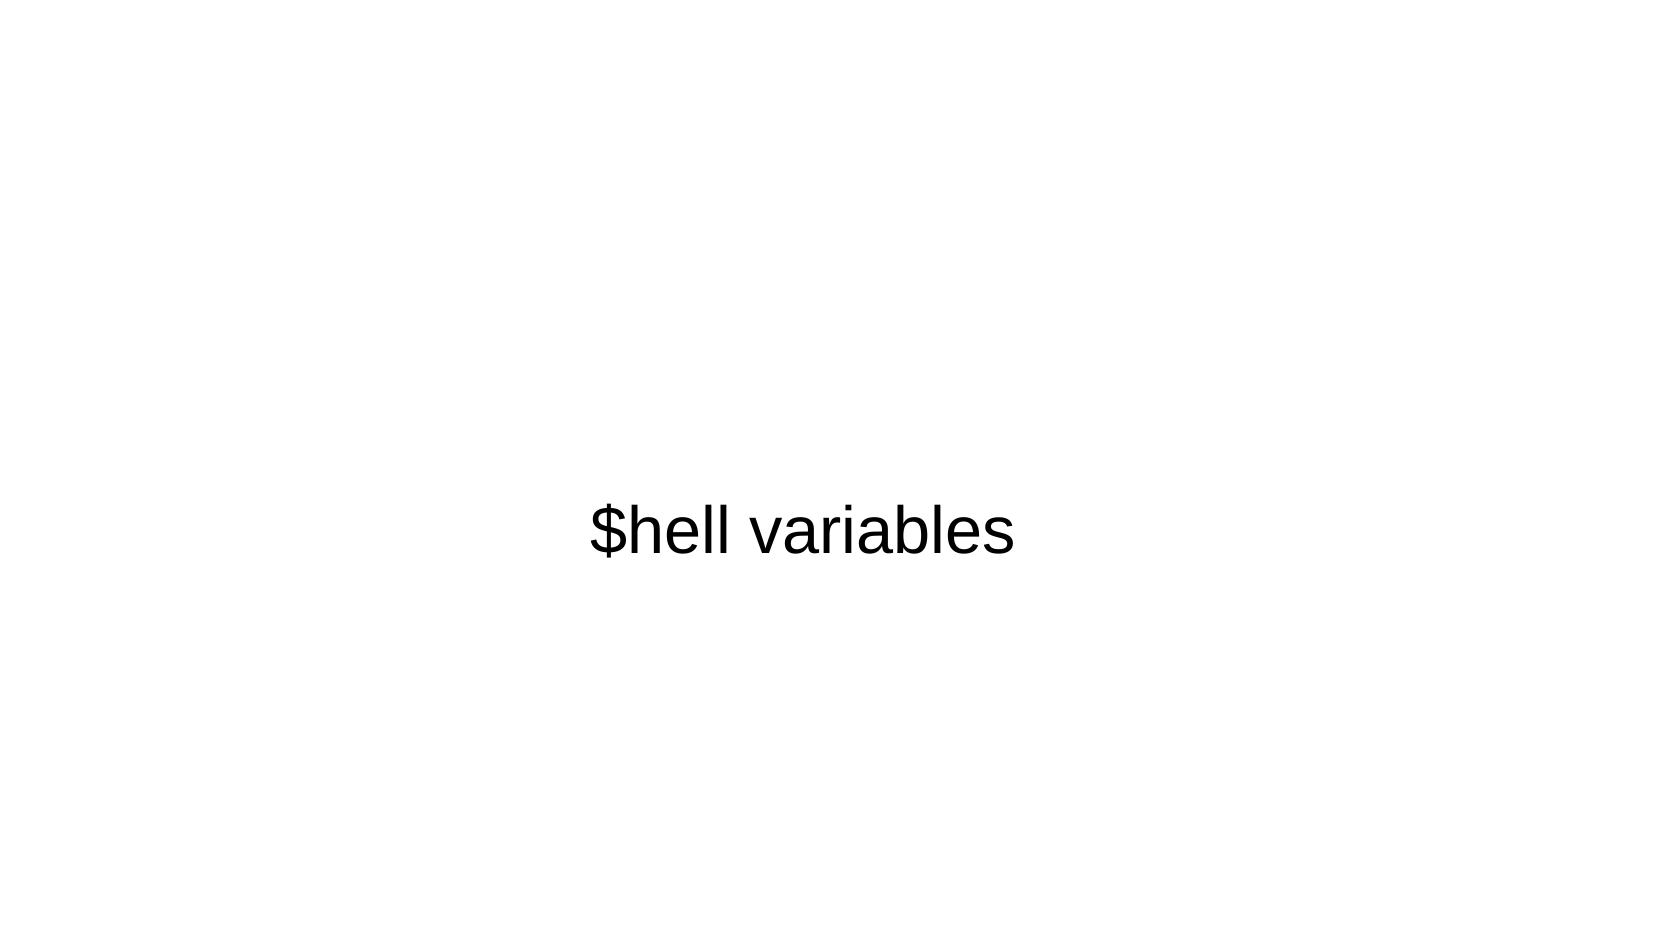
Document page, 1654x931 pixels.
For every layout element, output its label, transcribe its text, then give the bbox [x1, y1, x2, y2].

subtitle $hell variables [59, 223, 1548, 839]
